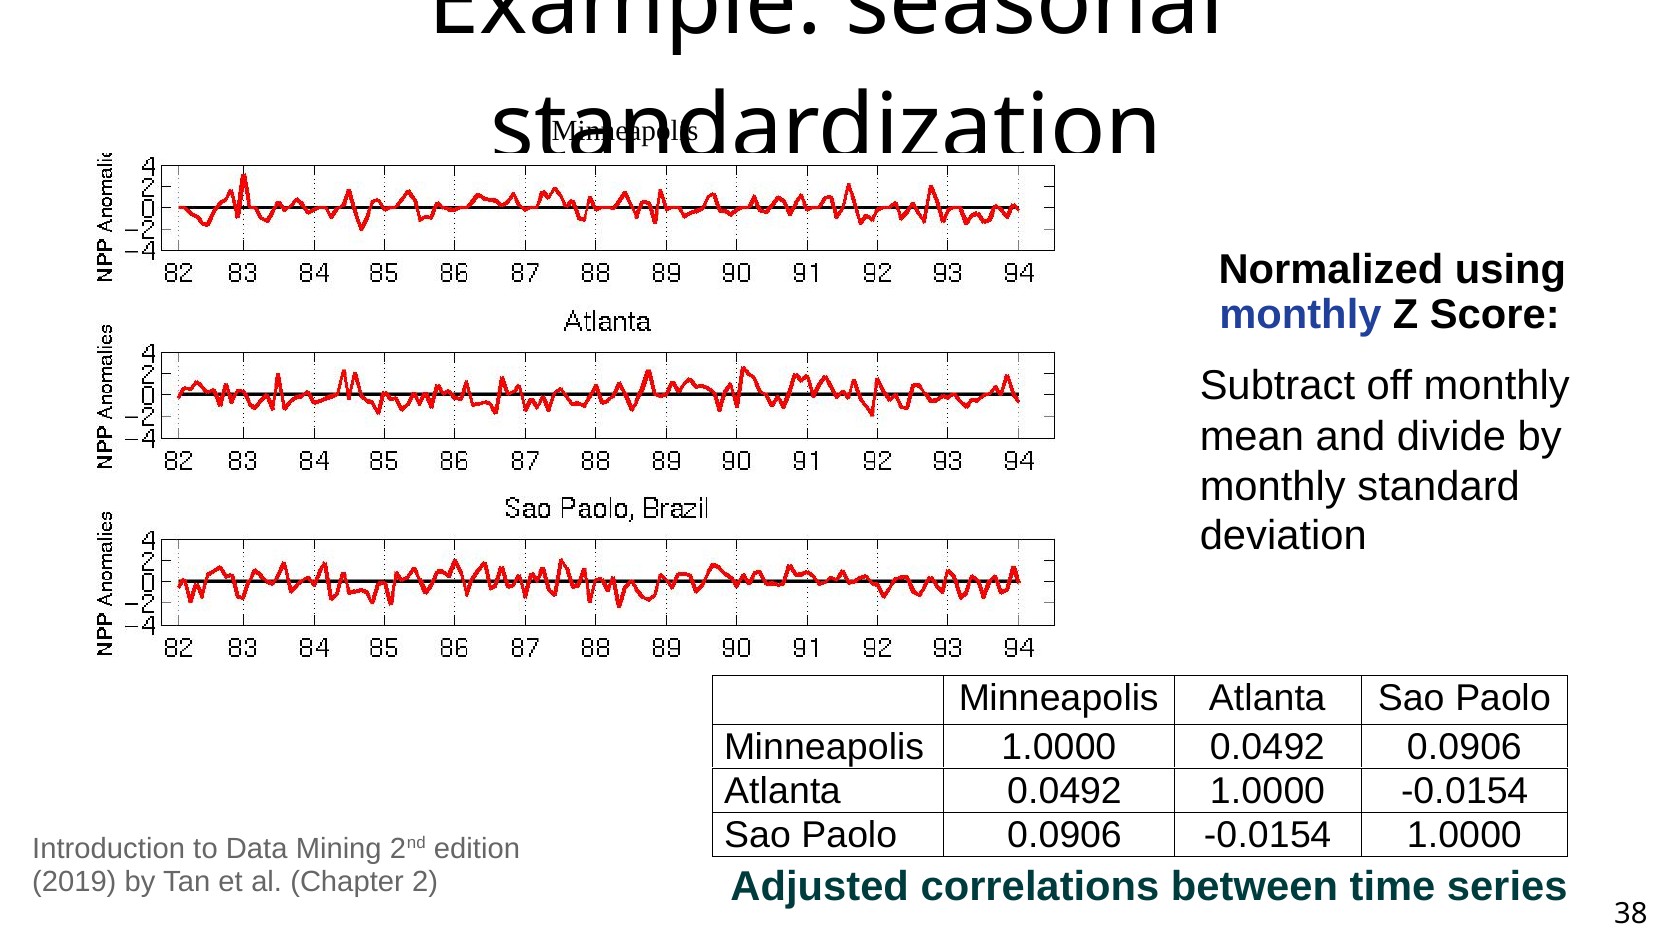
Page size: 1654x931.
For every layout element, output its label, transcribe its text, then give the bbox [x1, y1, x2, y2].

text_box Normalized using monthly Z Score: Subtract off monthly mean and divide by monthly standard deviation [1185, 240, 1585, 566]
text_box Minneapolis [536, 103, 771, 154]
text_box Introduction to Data Mining 2nd edition (2019) by Tan et al. (Chapter 2) [17, 825, 556, 916]
picture [11, 153, 1636, 886]
title Example: seasonal standardization [82, 1, 1571, 121]
text_box Adjusted correlations between time series [699, 852, 1600, 915]
